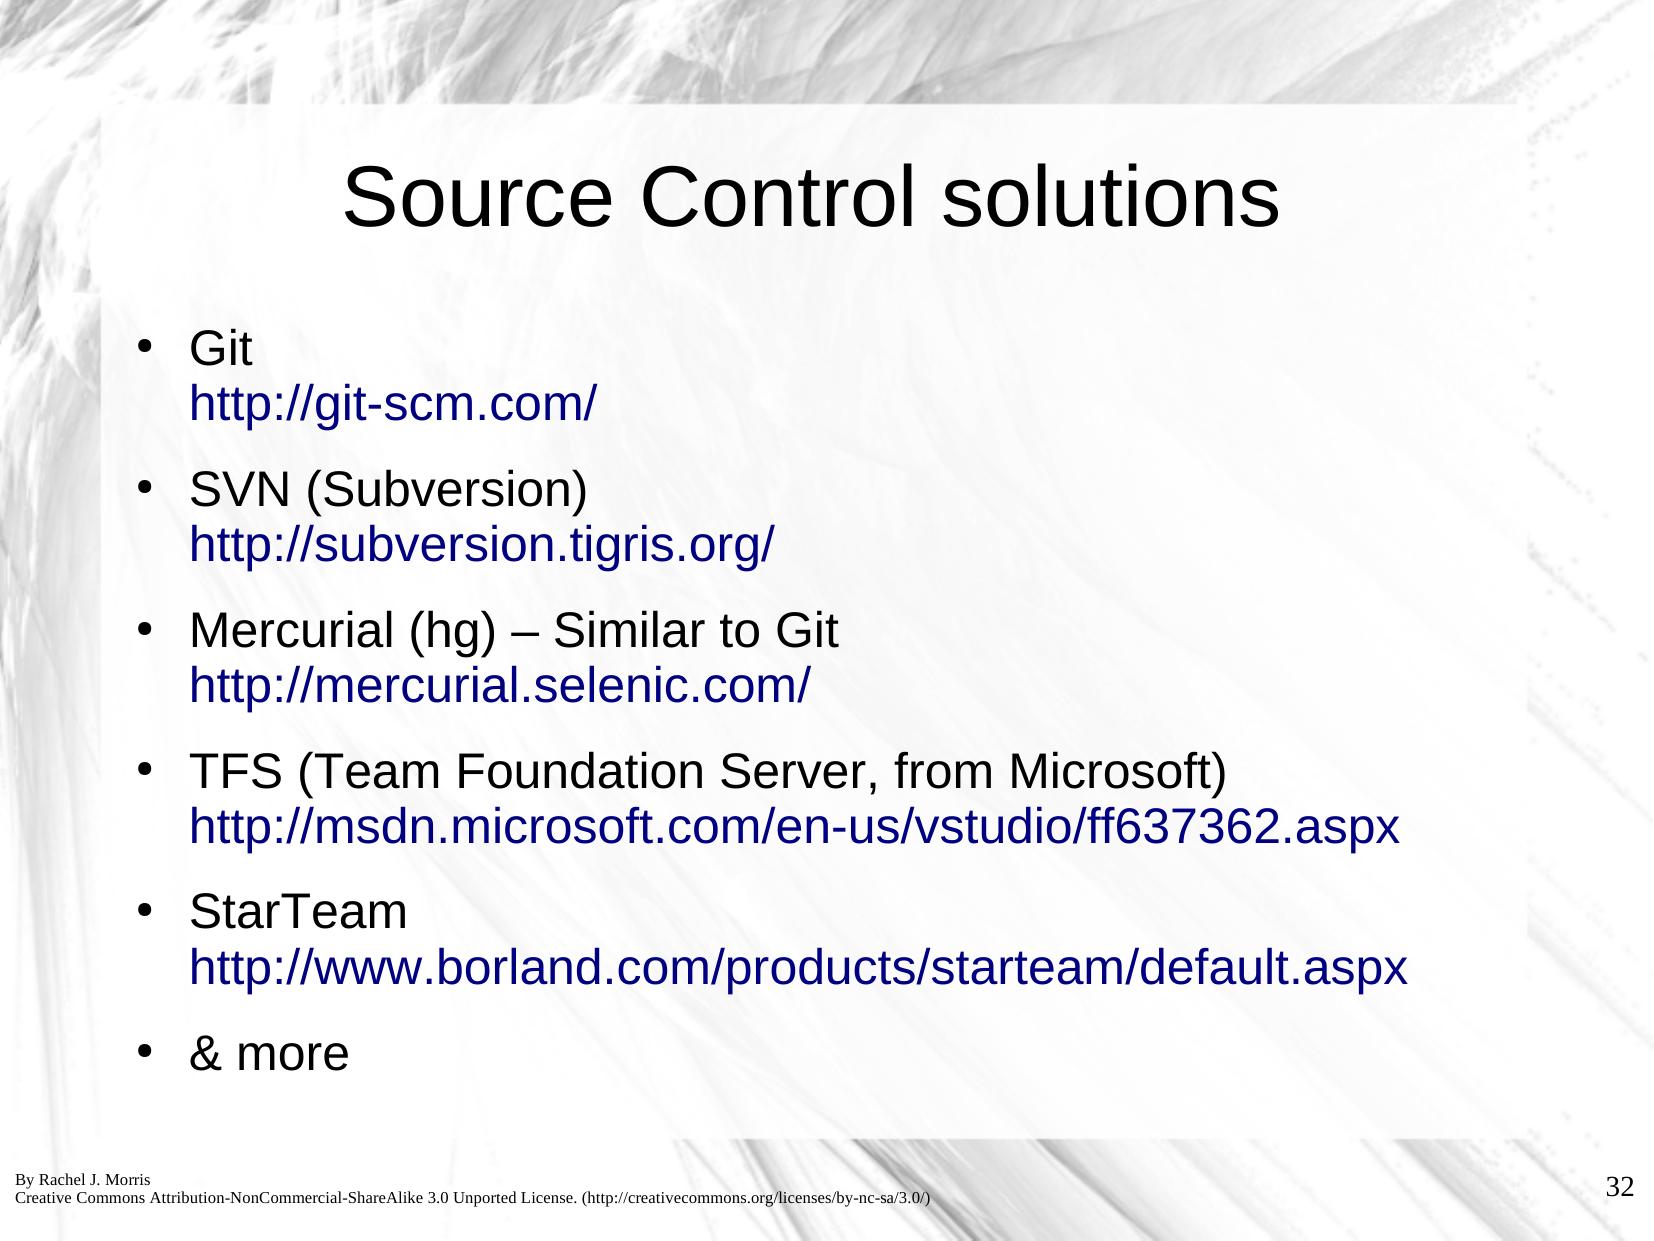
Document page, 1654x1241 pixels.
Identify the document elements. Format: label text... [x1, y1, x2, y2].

picture [0, 0, 1654, 1241]
title Source Control solutions [118, 112, 1506, 281]
list Git http://git-scm.com/ SVN (Subversion) http://subversion.tigris.org/ Mercurial (hg) – Similar to Git http://mercurial.selenic.com/ TFS (Team Foundation Server, from Microsoft) http://msdn.microsoft.com/en-us/vstudio/ff637362.aspx StarTeam http://www.borland.com/products/starteam/default.aspx & more [118, 319, 1571, 1081]
